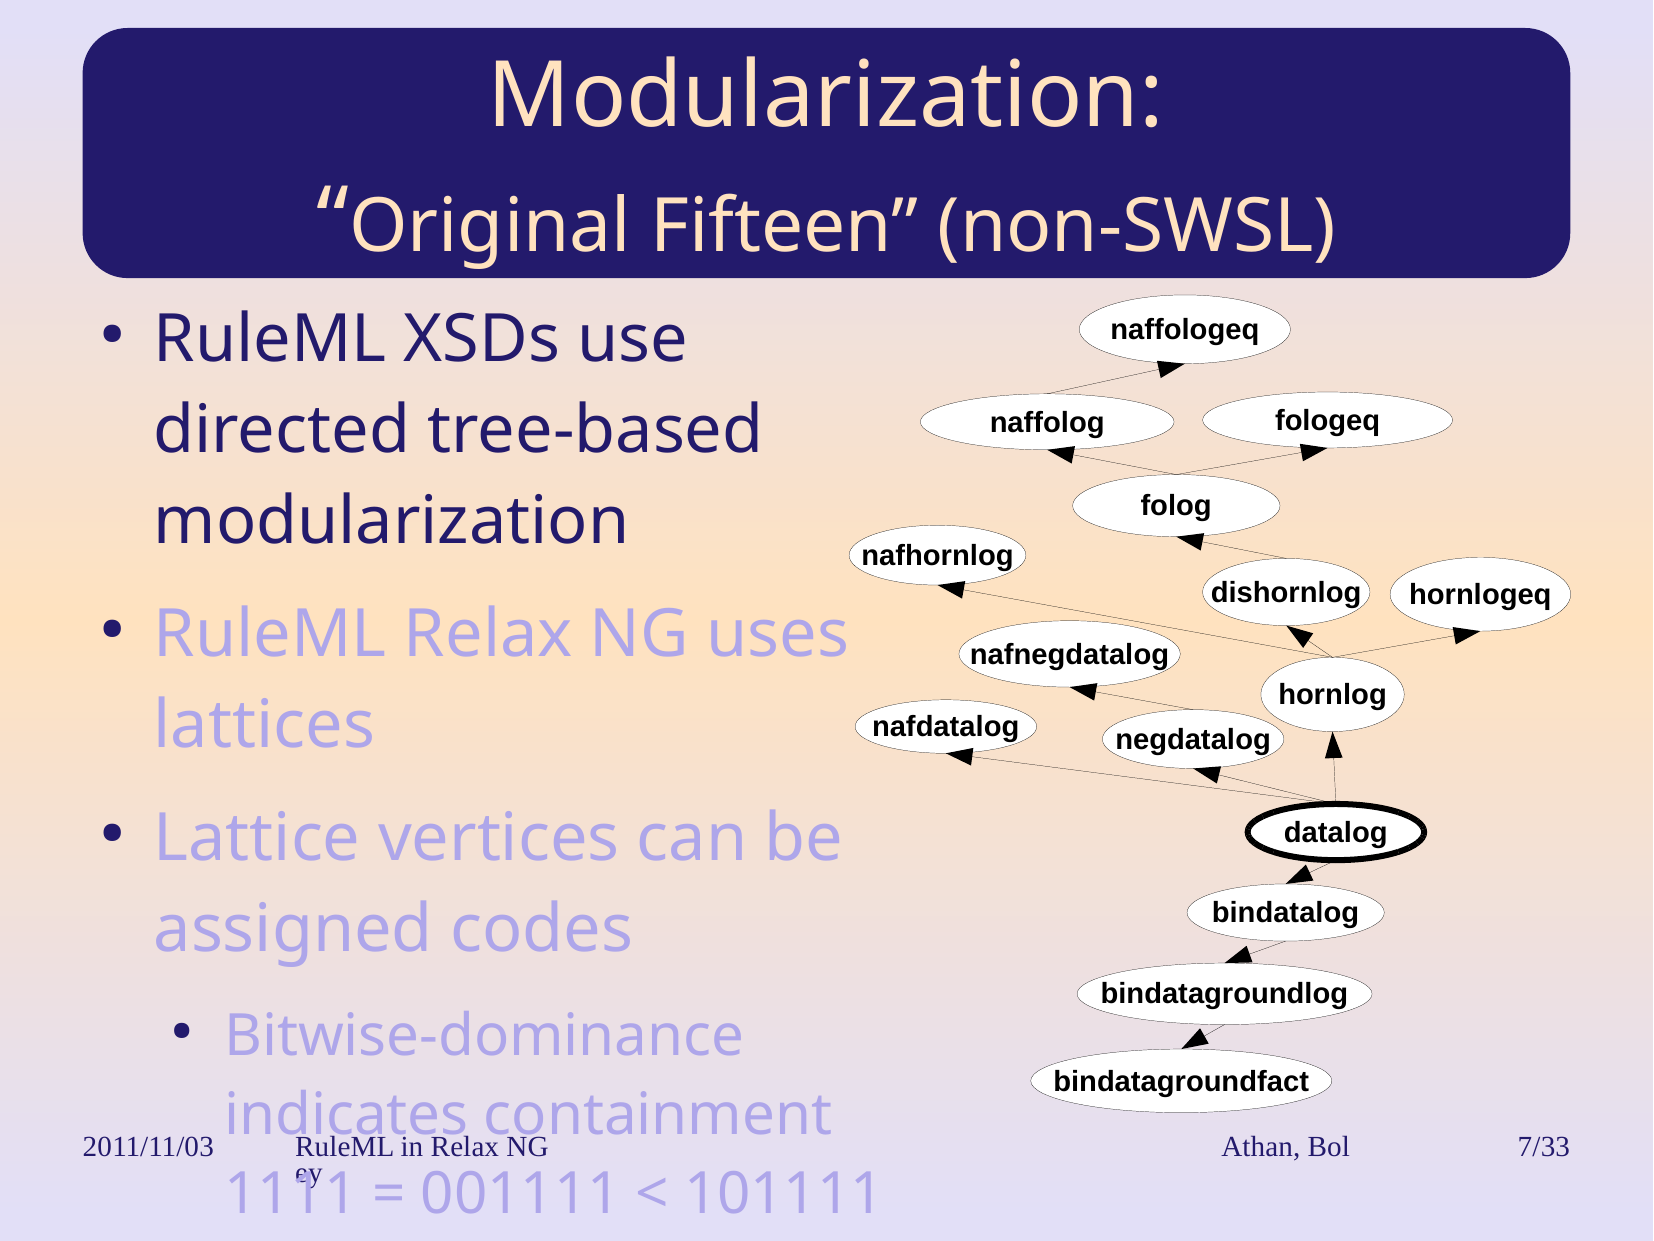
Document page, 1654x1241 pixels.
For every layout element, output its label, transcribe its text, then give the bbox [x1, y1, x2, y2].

title Modularization: “Original Fifteen” (non-SWSL) [82, 49, 1571, 258]
chart [845, 290, 1572, 1118]
list RuleML XSDs use directed tree-based modularization RuleML Relax NG uses lattices Lattice vertices can be assigned codes Bitwise-dominance indicates containment 1111 = 001111 < 101111 [82, 290, 886, 1109]
